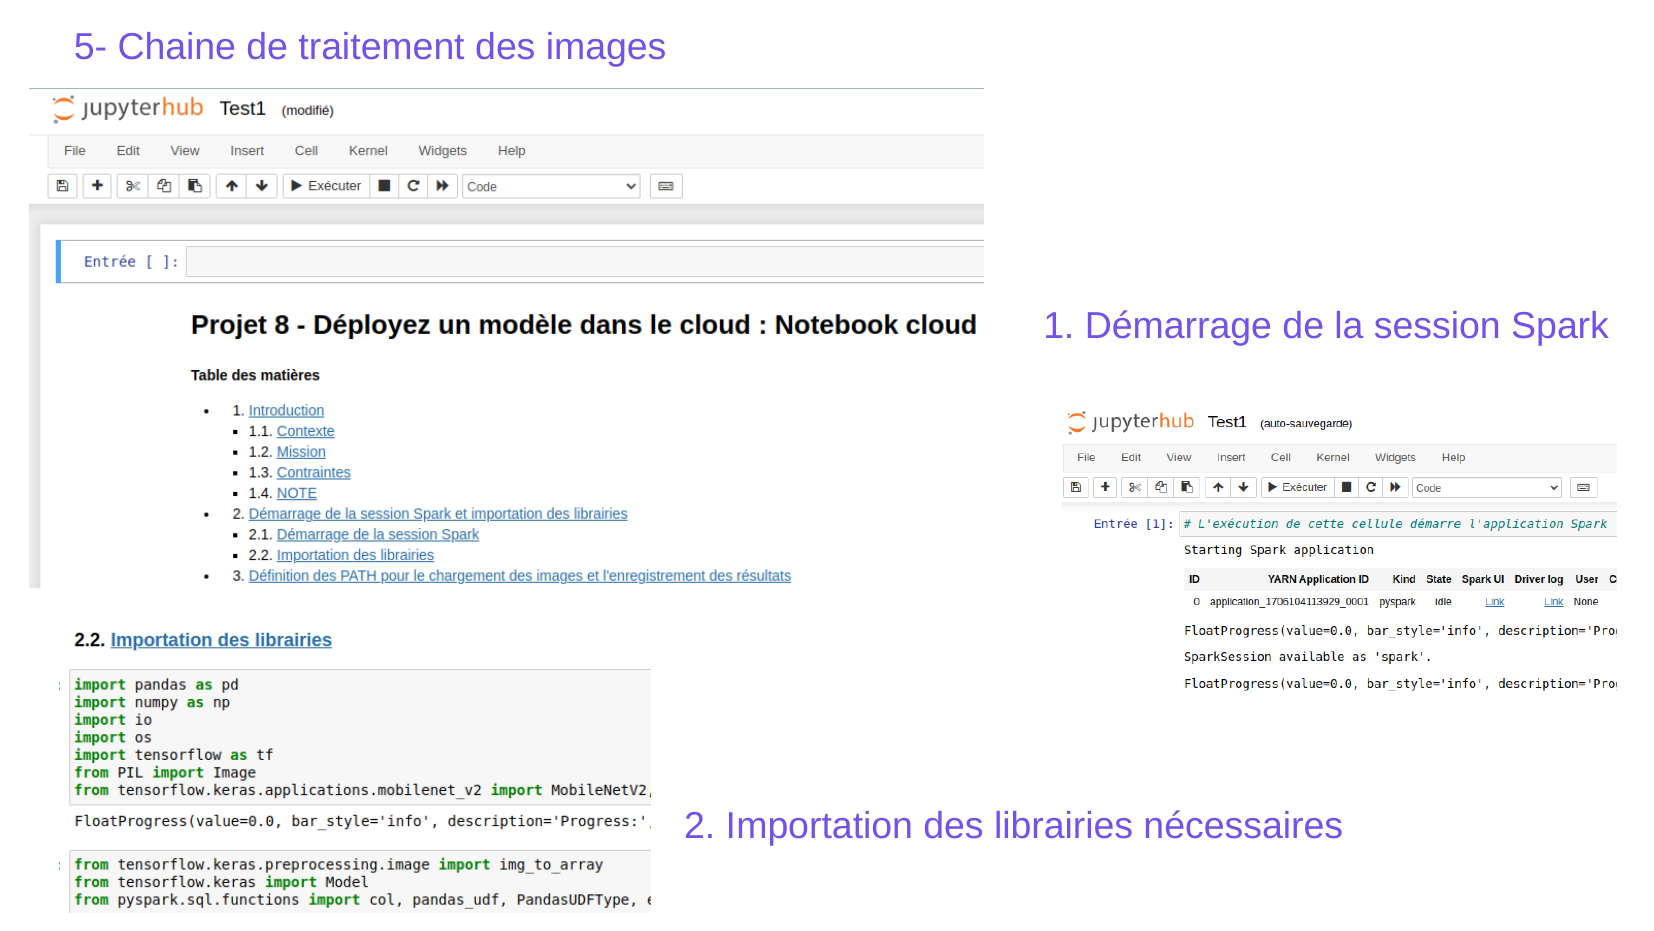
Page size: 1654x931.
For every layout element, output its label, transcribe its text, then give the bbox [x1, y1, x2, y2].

picture [29, 88, 984, 588]
picture [59, 608, 651, 913]
text_box 2. Importation des librairies nécessaires [669, 797, 1359, 855]
text_box 5- Chaine de traitement des images [59, 17, 682, 75]
picture [1062, 407, 1617, 704]
text_box 1. Démarrage de la session Spark [1028, 297, 1625, 355]
